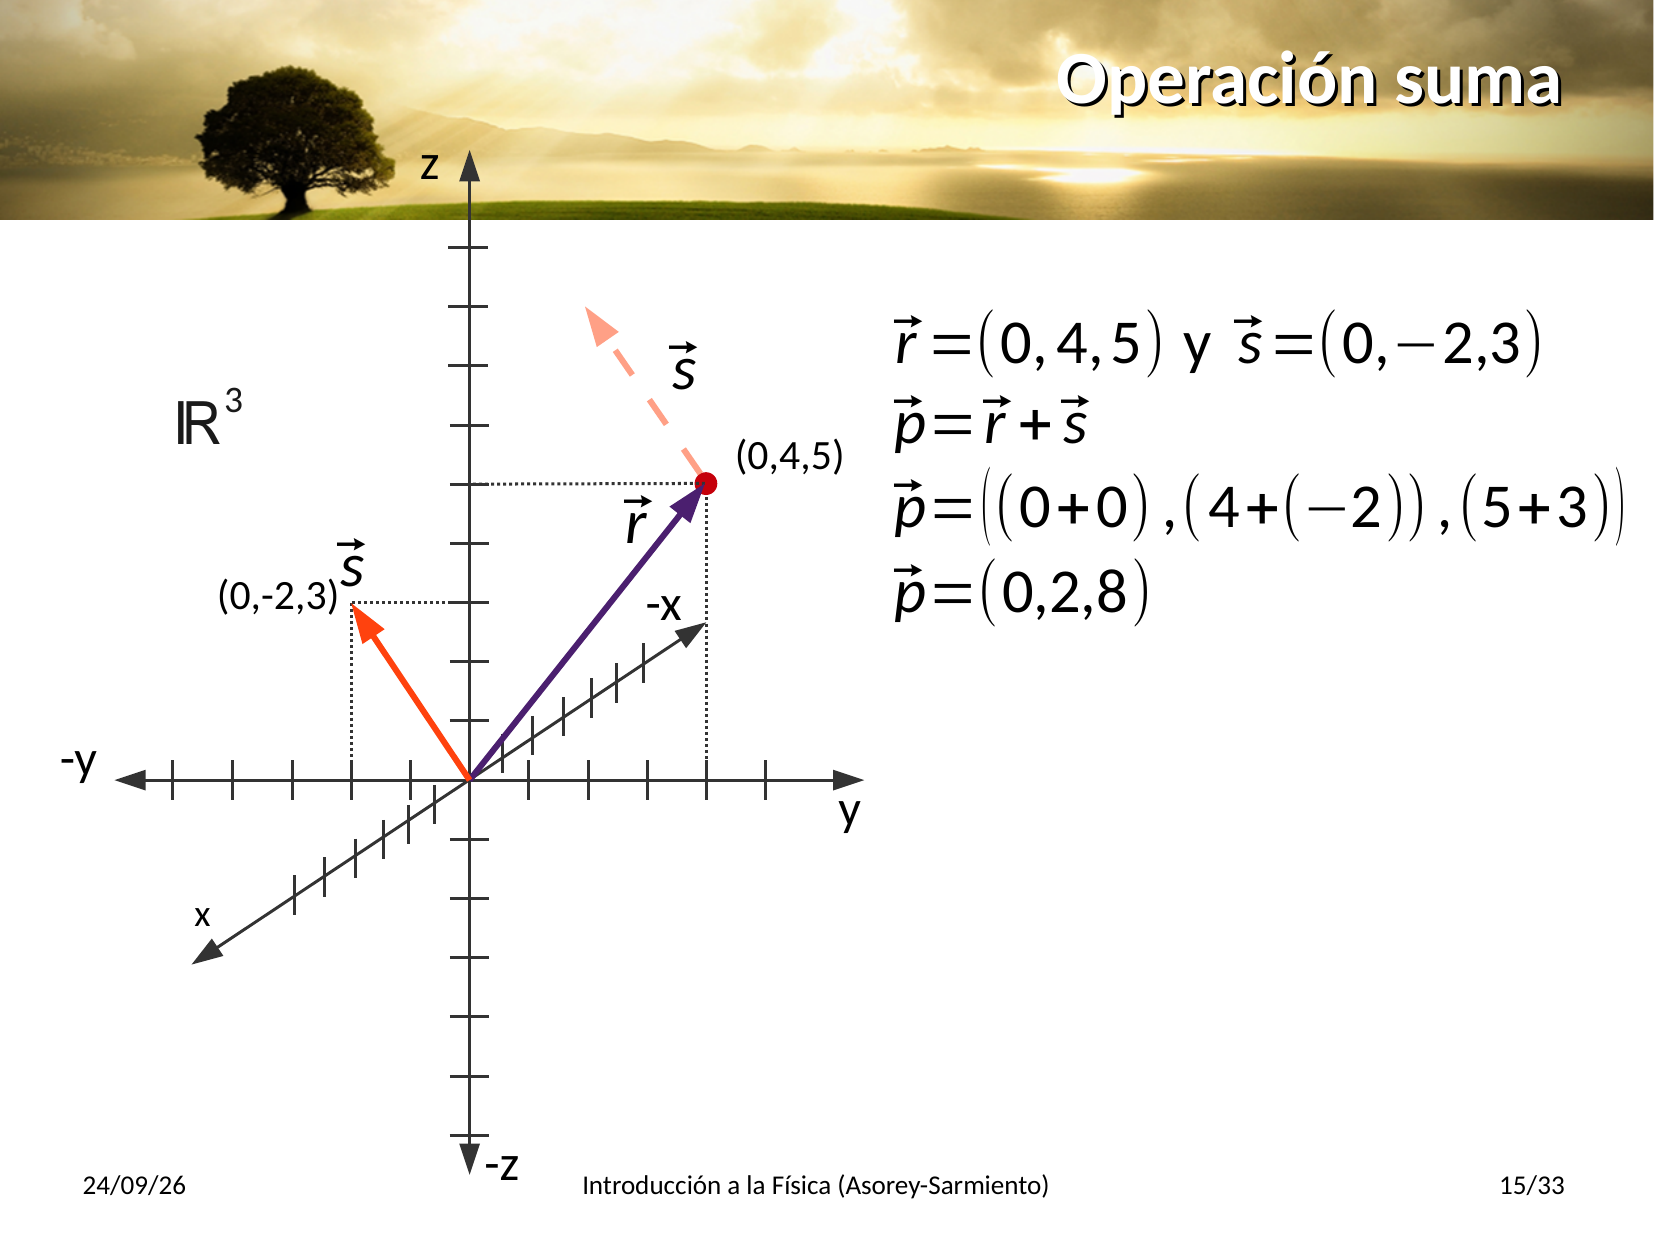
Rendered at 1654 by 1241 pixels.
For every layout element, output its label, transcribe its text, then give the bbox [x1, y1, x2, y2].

chart [328, 527, 376, 604]
text_box (0,4,5) [720, 430, 878, 501]
title Operación suma [75, 19, 1564, 151]
chart [660, 330, 707, 407]
text_box y [823, 780, 886, 860]
picture [0, 0, 1654, 220]
chart [169, 376, 249, 457]
chart [615, 484, 662, 561]
chart [649, 544, 662, 561]
text_box [696, 473, 716, 494]
text_box z [405, 135, 464, 215]
text_box -z [469, 1135, 544, 1216]
text_box x [179, 890, 241, 971]
text_box (0,-2,3) [202, 570, 361, 641]
chart [885, 304, 1632, 631]
picture [464, 151, 468, 163]
text_box -x [630, 575, 707, 656]
text_box -y [45, 730, 122, 811]
